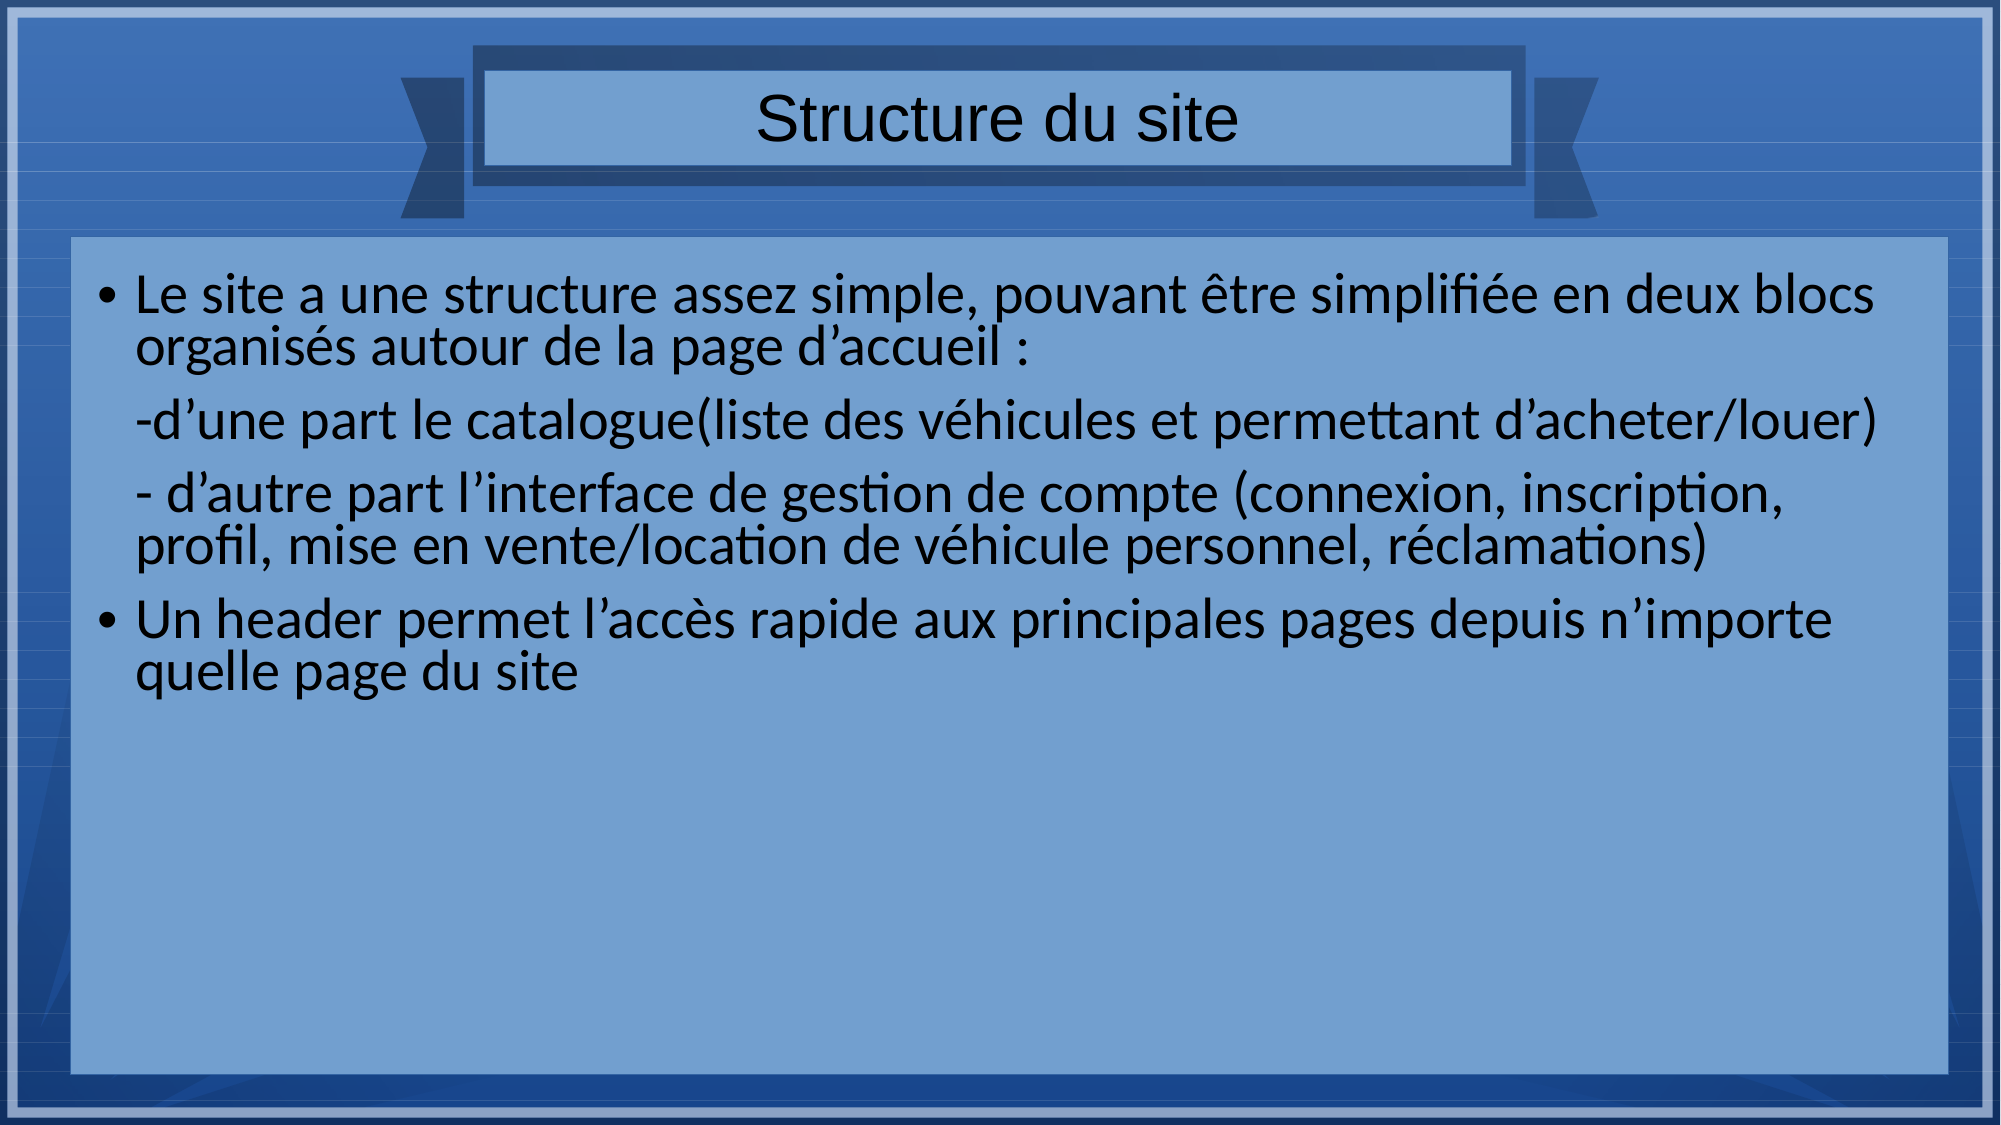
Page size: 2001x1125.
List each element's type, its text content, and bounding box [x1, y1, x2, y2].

text_box Le site a une structure assez simple, pouvant être simplifiée en deux blocs organisés autour de la page d’accueil : -d’une part le catalogue(liste des véhicules et permettant d’acheter/louer) - d’autre part l’interface de gestion de compte (connexion, inscription, profil, mise en vente/location de véhicule personnel, réclamations) Un header permet l’accès rapide aux principales pages depuis n’importe quelle page du site [82, 264, 1914, 1075]
text_box Structure du site [484, 70, 1512, 166]
text_box [70, 236, 1949, 1075]
